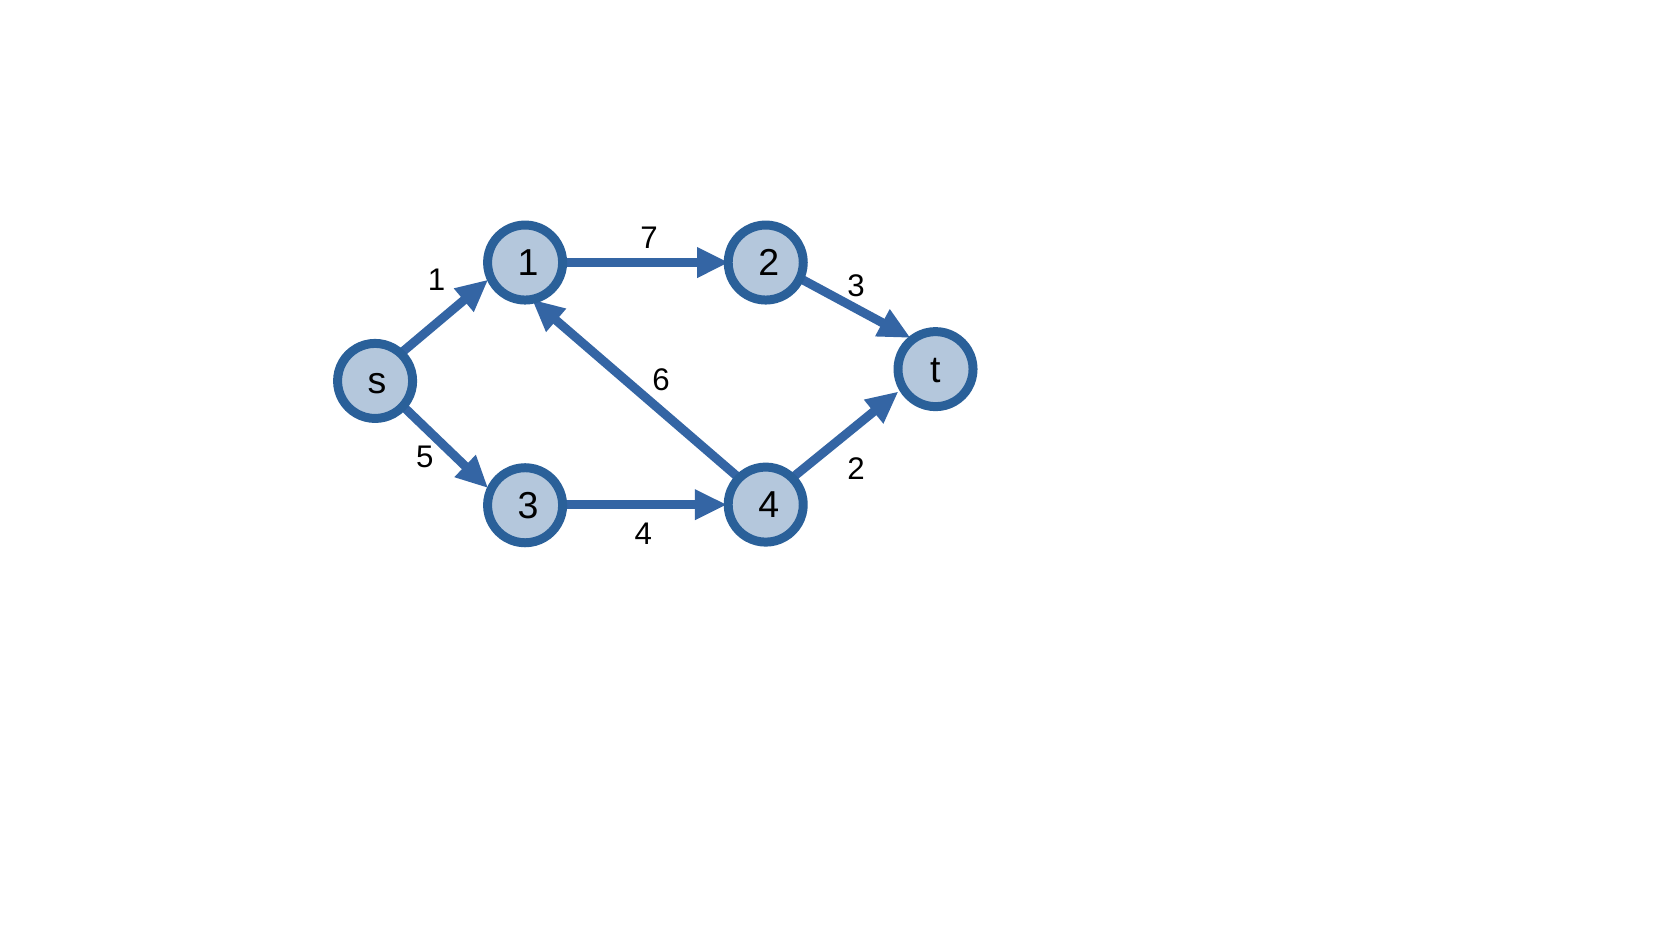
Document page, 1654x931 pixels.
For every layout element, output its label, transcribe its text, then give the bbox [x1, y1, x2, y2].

text_box t [897, 331, 974, 407]
text_box 5 [401, 431, 449, 482]
text_box s [337, 343, 413, 419]
text_box 7 [625, 213, 673, 263]
text_box 2 [832, 443, 880, 494]
text_box 3 [832, 260, 880, 311]
text_box 1 [413, 254, 461, 305]
text_box 2 [728, 225, 804, 301]
text_box 1 [487, 225, 563, 301]
text_box 4 [619, 508, 667, 559]
text_box 6 [637, 355, 685, 405]
text_box 3 [487, 467, 563, 543]
text_box 4 [728, 467, 804, 543]
